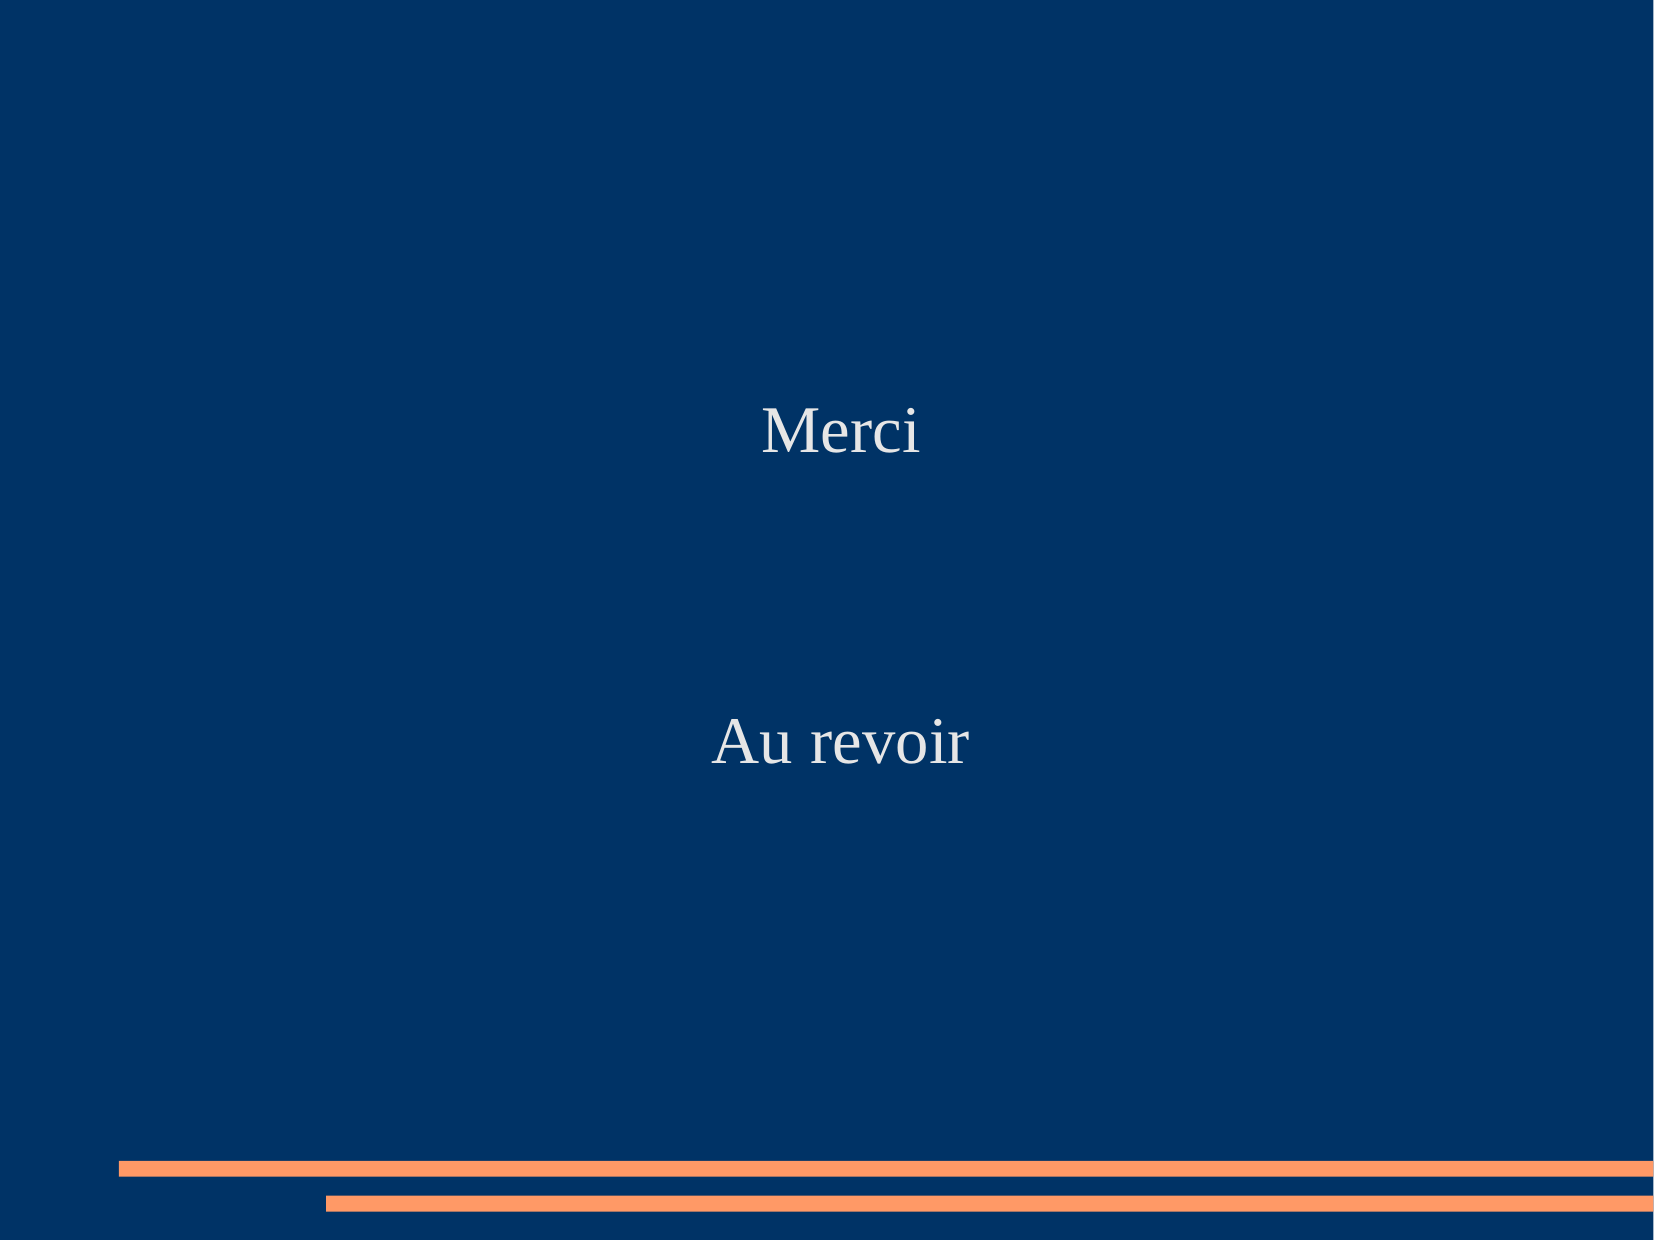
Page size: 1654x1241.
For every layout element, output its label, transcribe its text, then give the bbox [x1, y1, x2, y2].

list Merci Au revoir [121, 82, 1561, 1132]
